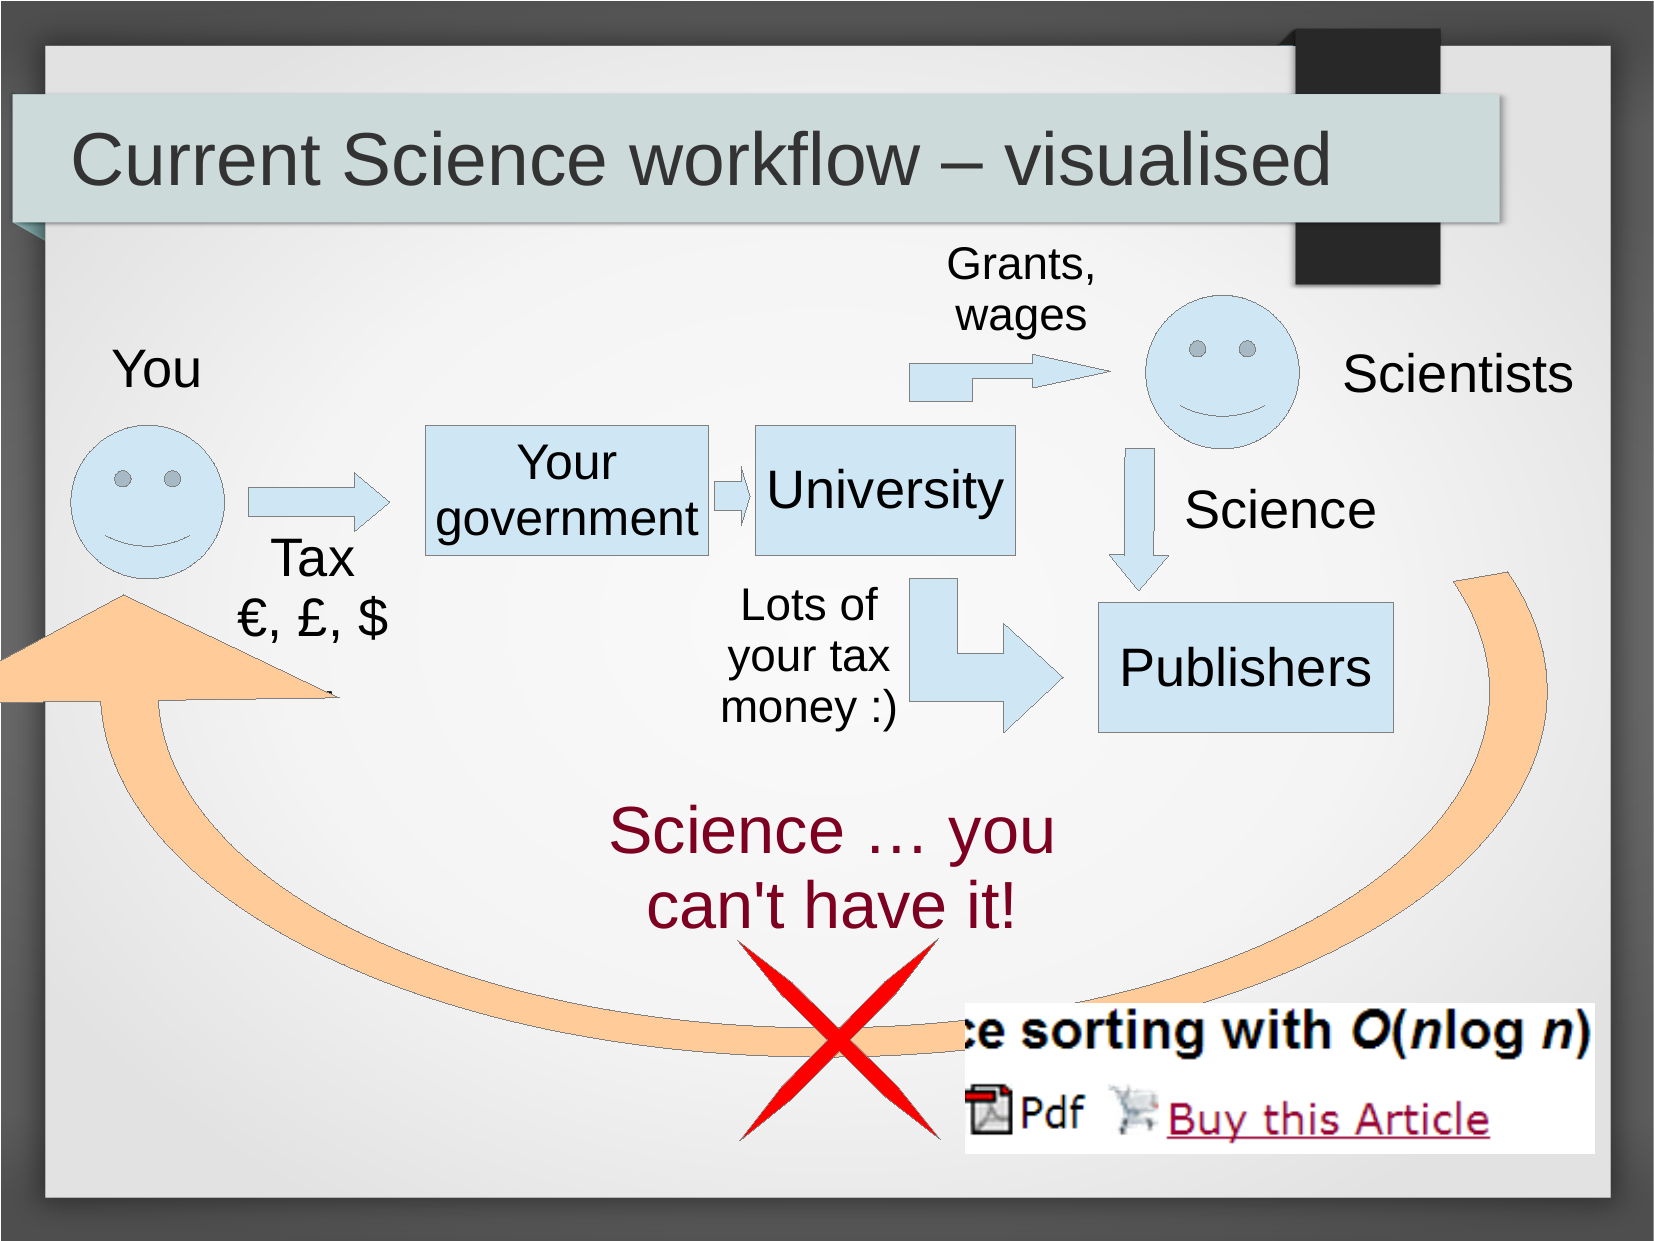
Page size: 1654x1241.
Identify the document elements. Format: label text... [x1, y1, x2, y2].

text_box University [755, 425, 1016, 556]
text_box You [96, 330, 218, 407]
text_box Science … you can't have it! [518, 785, 1146, 950]
picture [752, 950, 922, 1027]
text_box [909, 354, 1111, 402]
text_box [1109, 448, 1169, 591]
text_box Tax €, £, $ … [200, 519, 426, 717]
text_box [70, 425, 225, 579]
text_box Science [1169, 472, 1393, 548]
text_box Scientists [1322, 336, 1595, 412]
text_box [934, 578, 1064, 733]
text_box [1074, 571, 1548, 1003]
text_box Your government [425, 425, 709, 556]
picture [1, 1, 1654, 1241]
text_box Grants, wages [909, 230, 1134, 348]
text_box [714, 466, 751, 526]
text_box [0, 594, 965, 1141]
text_box [248, 472, 390, 519]
title Current Science workflow – visualised [70, 106, 1371, 213]
text_box Lots of your tax money :) [685, 571, 934, 740]
text_box [1145, 295, 1300, 449]
text_box Publishers [1098, 602, 1394, 733]
